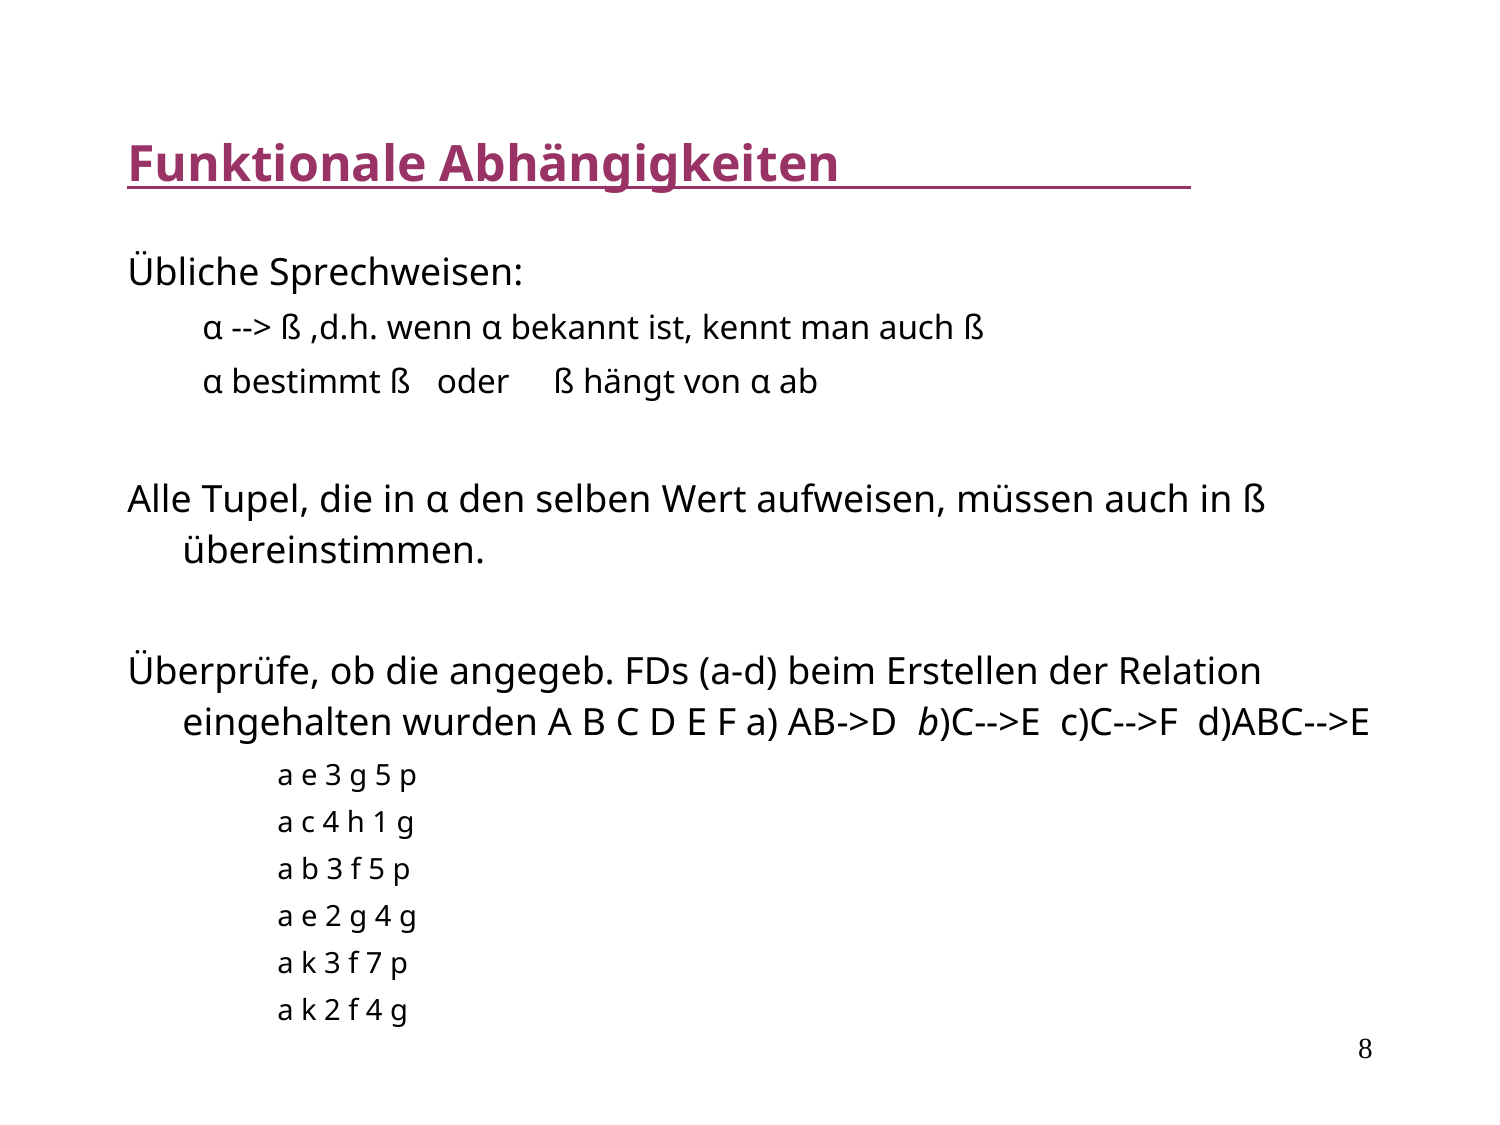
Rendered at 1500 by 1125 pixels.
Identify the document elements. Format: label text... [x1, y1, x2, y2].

list Übliche Sprechweisen: α --> ß ,d.h. wenn α bekannt ist, kennt man auch ß α bestimmt ß oder ß hängt von α ab Alle Tupel, die in α den selben Wert aufweisen, müssen auch in ß übereinstimmen. Überprüfe, ob die angegeb. FDs (a-d) beim Erstellen der Relation eingehalten wurden A B C D E F a) AB->D b)C-->E c)C-->F d)ABC-->E a e 3 g 5 p a c 4 h 1 g a b 3 f 5 p a e 2 g 4 g a k 3 f 7 p a k 2 f 4 g [112, 237, 1388, 1001]
title Funktionale Abhängigkeiten [112, 99, 1388, 226]
